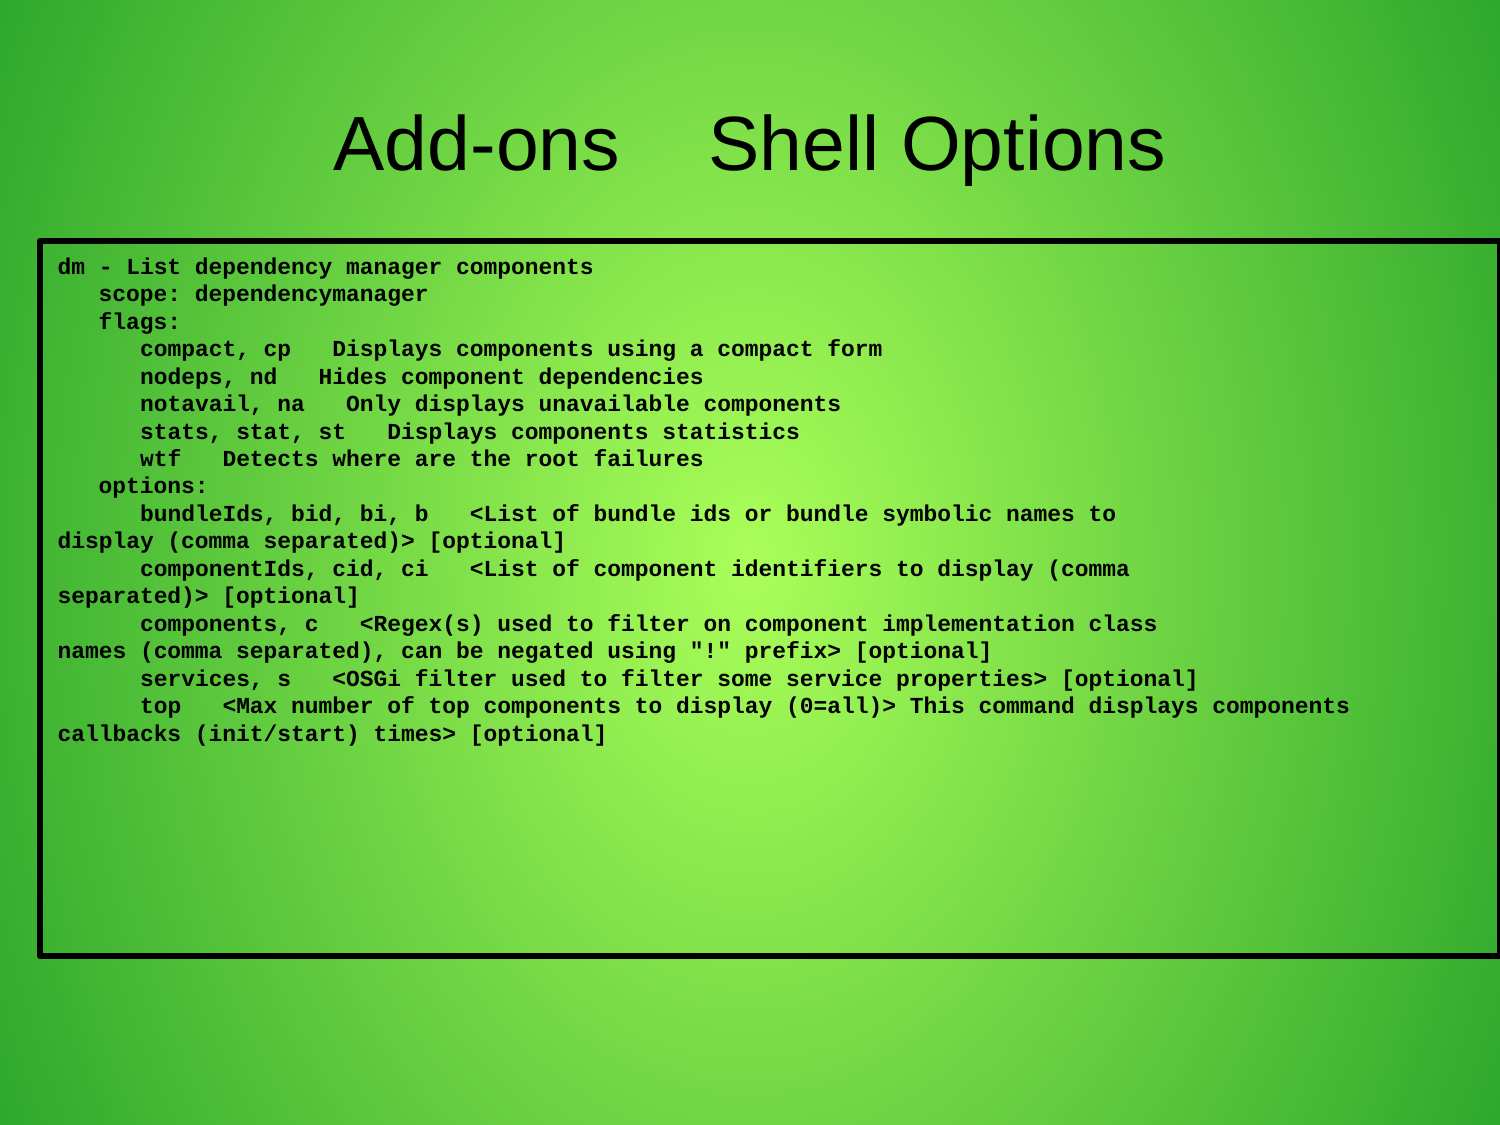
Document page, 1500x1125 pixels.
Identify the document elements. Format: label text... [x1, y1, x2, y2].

text_box dm - List dependency manager components scope: dependencymanager flags: compact, cp Displays components using a compact form nodeps, nd Hides component dependencies notavail, na Only displays unavailable components stats, stat, st Displays components statistics wtf Detects where are the root failures options: bundleIds, bid, bi, b <List of bundle ids or bundle symbolic names to display (comma separated)> [optional] componentIds, cid, ci <List of component identifiers to display (comma separated)> [optional] components, c <Regex(s) used to filter on component implementation class names (comma separated), can be negated using "!" prefix> [optional] services, s <OSGi filter used to filter some service properties> [optional] top <Max number of top components to display (0=all)> This command displays components callbacks (init/start) times> [optional] [39, 241, 1500, 957]
title Add-ons Shell Options [112, 42, 1388, 238]
